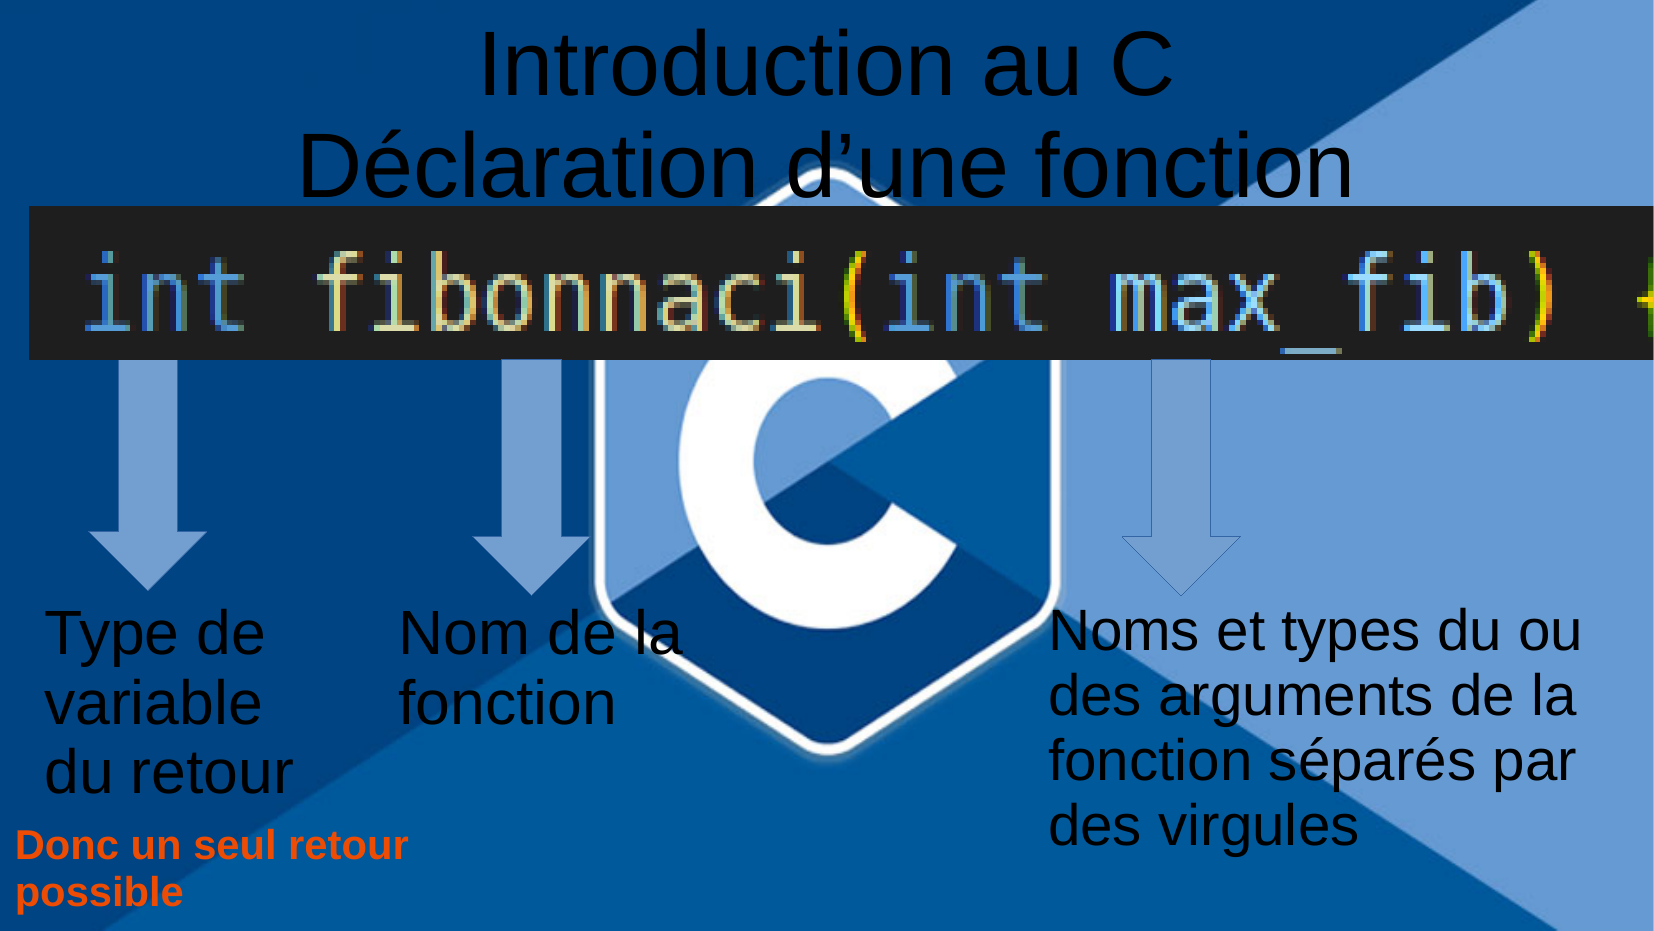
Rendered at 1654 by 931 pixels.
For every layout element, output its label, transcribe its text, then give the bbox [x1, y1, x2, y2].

text_box Donc un seul retour possible [0, 814, 562, 923]
text_box Type de variable du retour [29, 590, 355, 814]
text_box [1122, 359, 1241, 590]
text_box Nom de la fonction [383, 590, 709, 745]
text_box [472, 359, 591, 590]
text_box Noms et types du ou des arguments de la fonction séparés par des virgules [1033, 590, 1654, 931]
title Introduction au C Déclaration d’une fonction [82, 12, 1571, 206]
text_box [88, 360, 207, 590]
picture [0, 0, 1654, 931]
